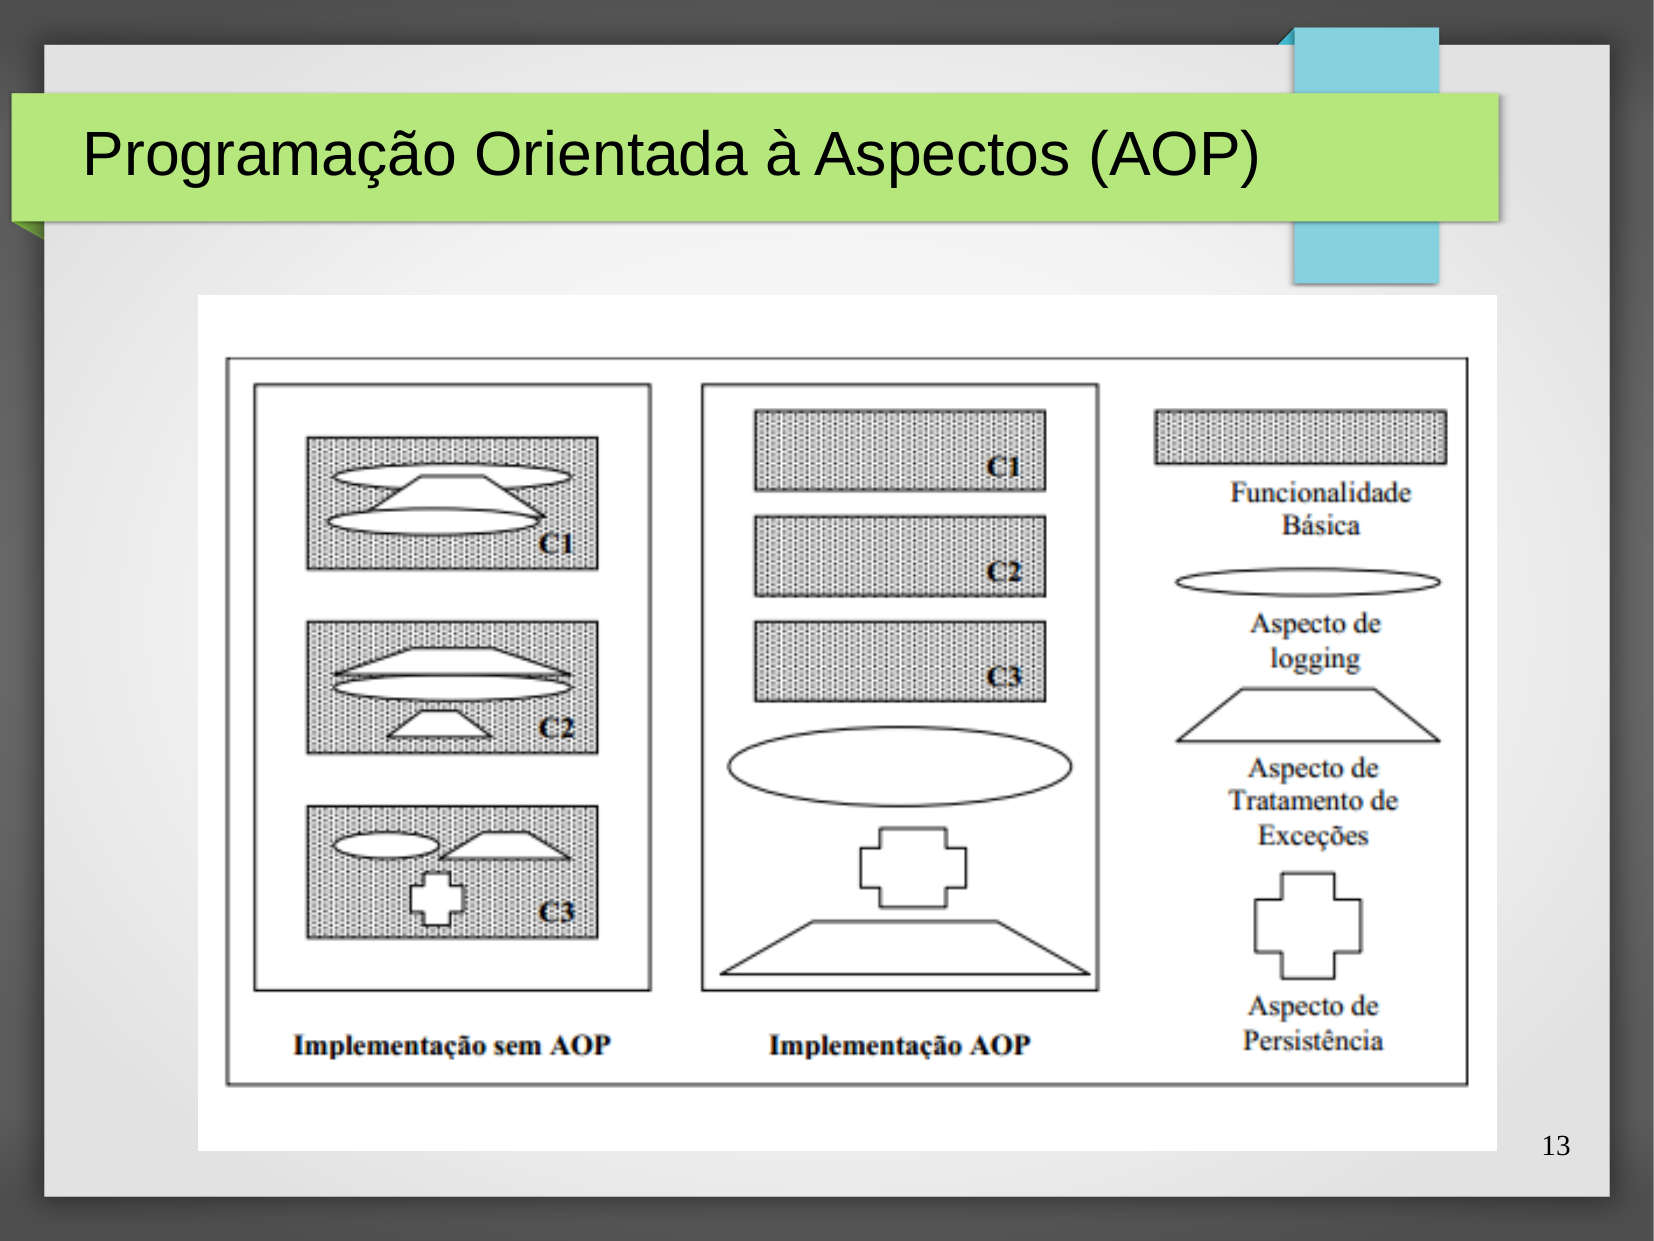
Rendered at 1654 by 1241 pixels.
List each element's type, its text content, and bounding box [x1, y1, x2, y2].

picture [0, 0, 1654, 1241]
title Programação Orientada à Aspectos (AOP) [82, 94, 1264, 213]
